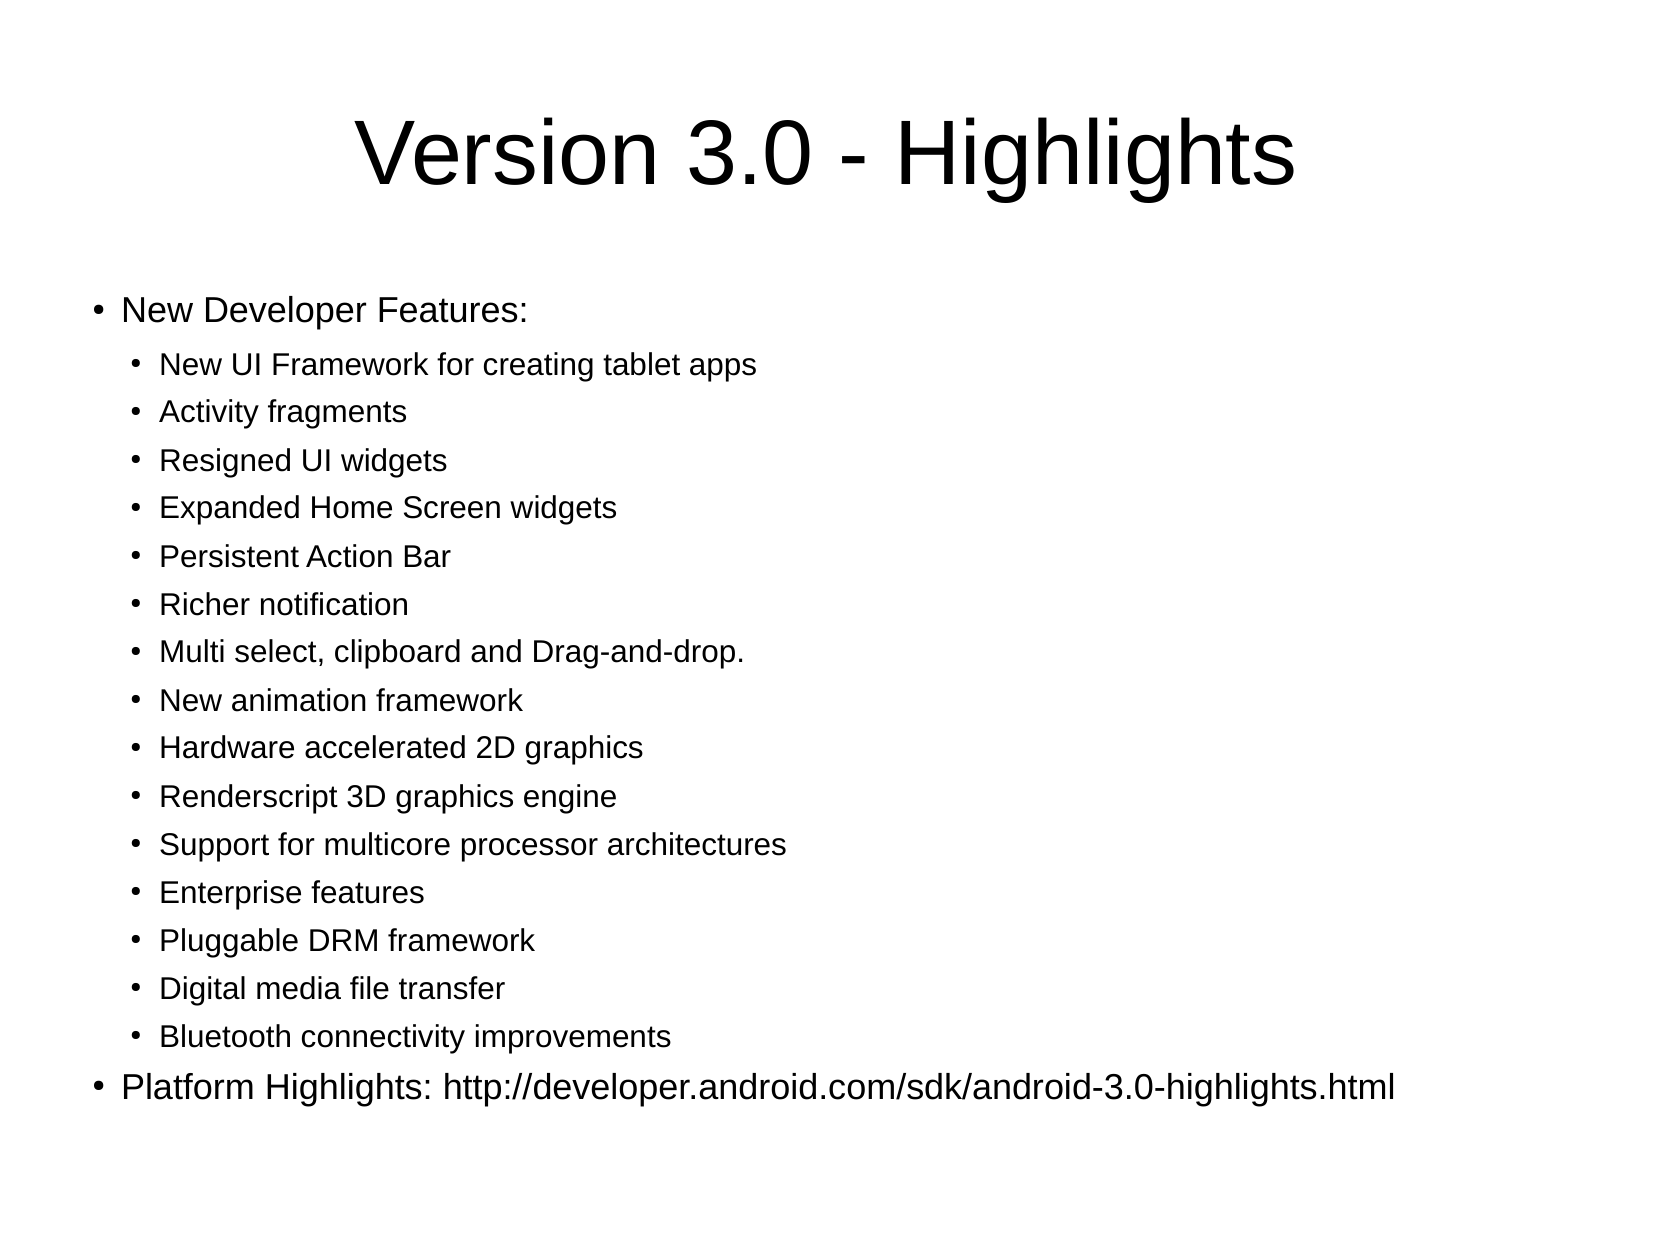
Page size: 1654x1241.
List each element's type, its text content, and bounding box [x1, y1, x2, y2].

title Version 3.0 - Highlights [82, 49, 1571, 257]
list New Developer Features: New UI Framework for creating tablet apps Activity fragments Resigned UI widgets Expanded Home Screen widgets Persistent Action Bar Richer notification Multi select, clipboard and Drag-and-drop. New animation framework Hardware accelerated 2D graphics Renderscript 3D graphics engine Support for multicore processor architectures Enterprise features Pluggable DRM framework Digital media file transfer Bluetooth connectivity improvements Platform Highlights: http://developer.android.com/sdk/android-3.0-highlights.html [82, 290, 1571, 1109]
